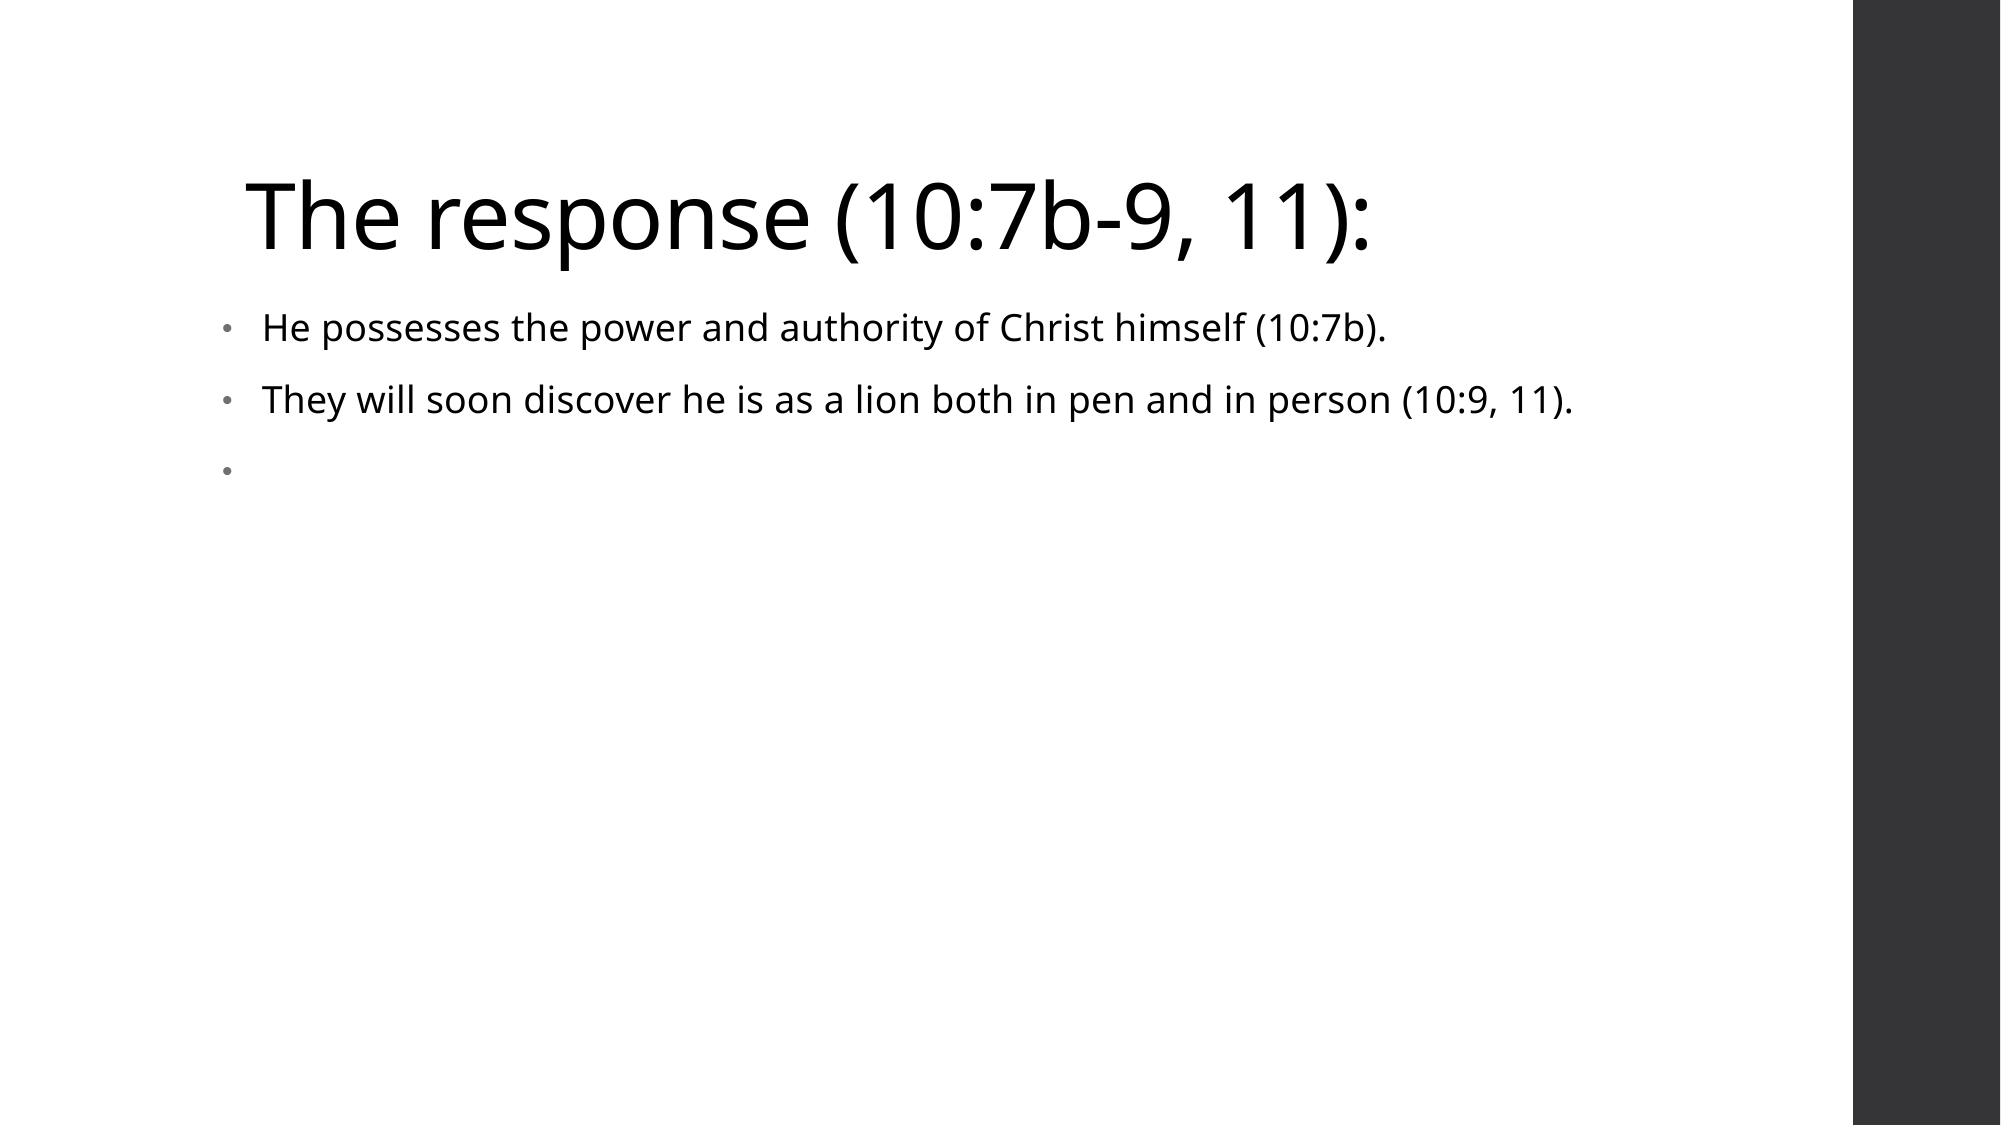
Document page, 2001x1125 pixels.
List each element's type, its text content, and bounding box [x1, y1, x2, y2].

list He possesses the power and authority of Christ himself (10:7b). They will soon discover he is as a lion both in pen and in person (10:9, 11). [206, 299, 1617, 1014]
title The response (10:7b-9, 11): [206, 60, 1797, 278]
